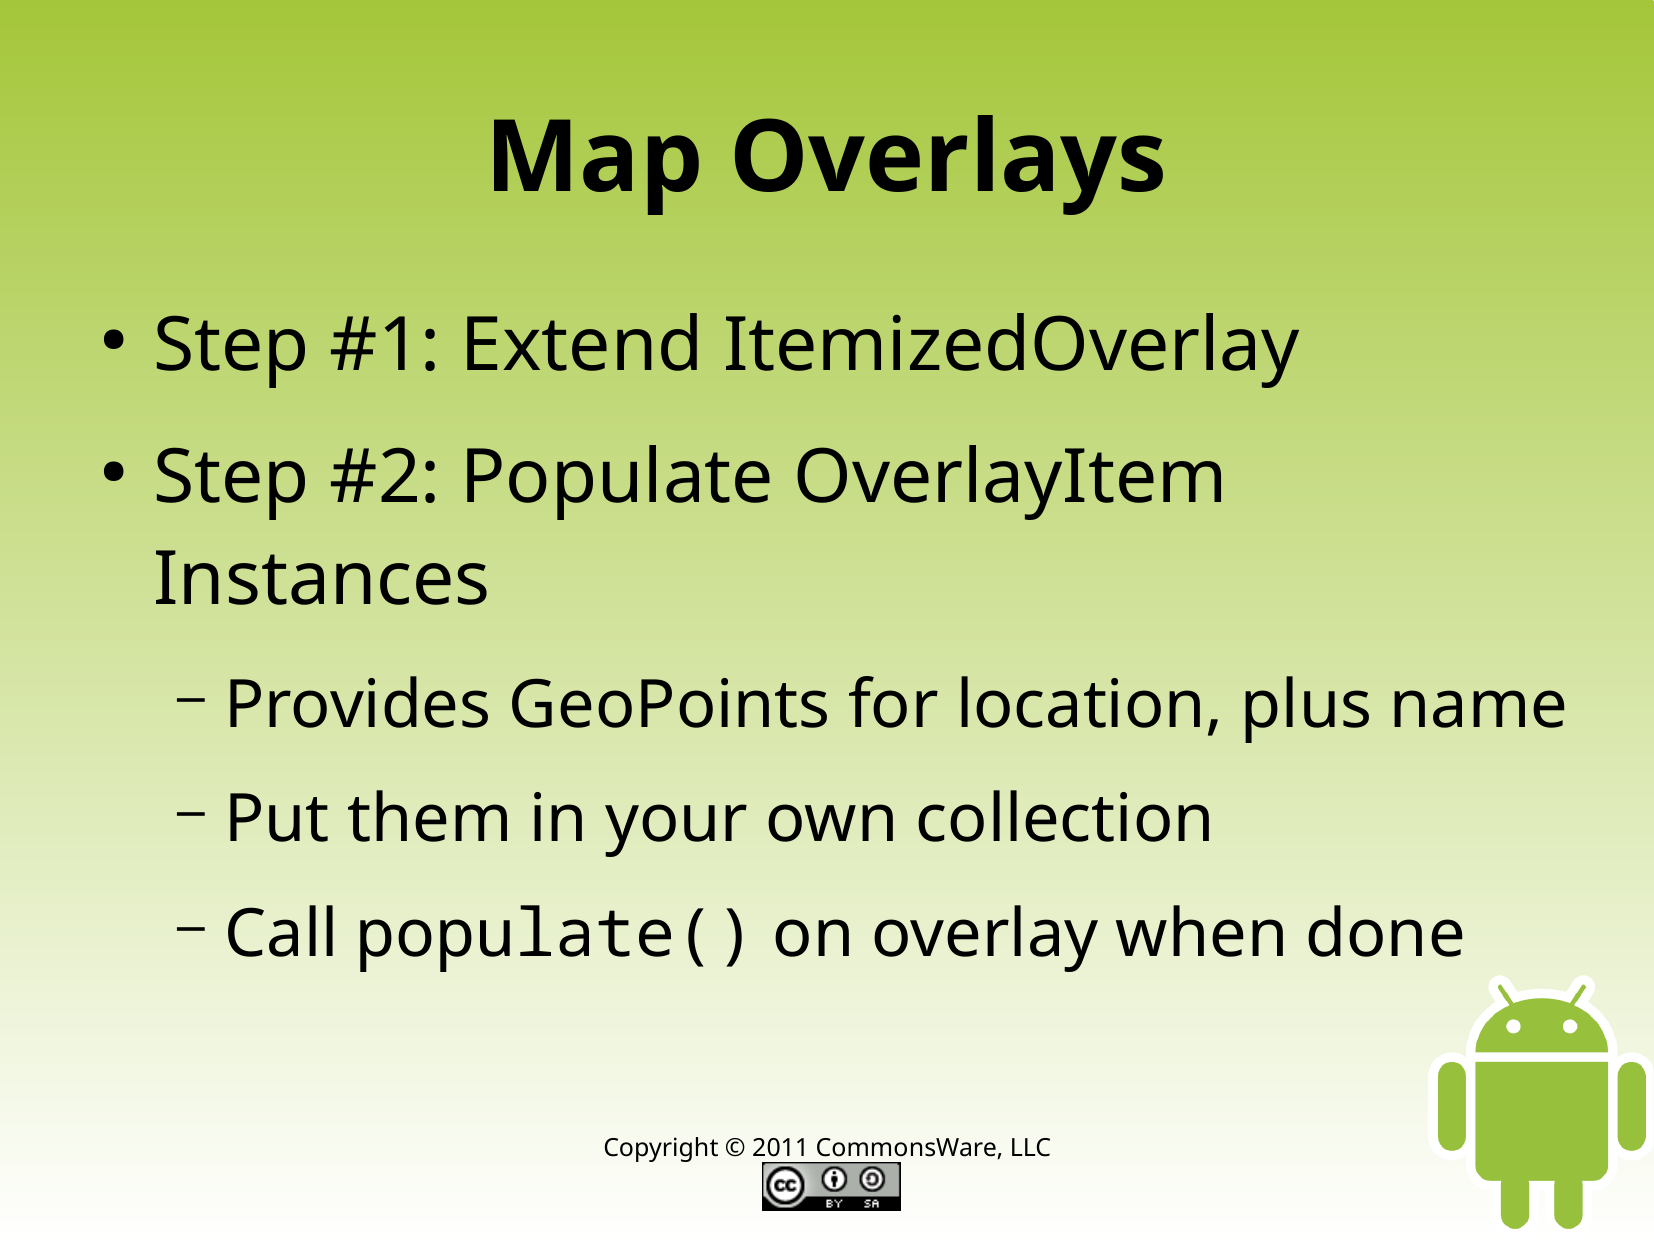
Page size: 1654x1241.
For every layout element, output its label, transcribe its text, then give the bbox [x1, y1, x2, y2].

title Map Overlays [82, 49, 1571, 257]
picture [1428, 975, 1654, 1238]
picture [762, 1162, 901, 1211]
list Step #1: Extend ItemizedOverlay Step #2: Populate OverlayItem Instances Provides GeoPoints for location, plus name Put them in your own collection Call populate() on overlay when done [82, 290, 1571, 1094]
